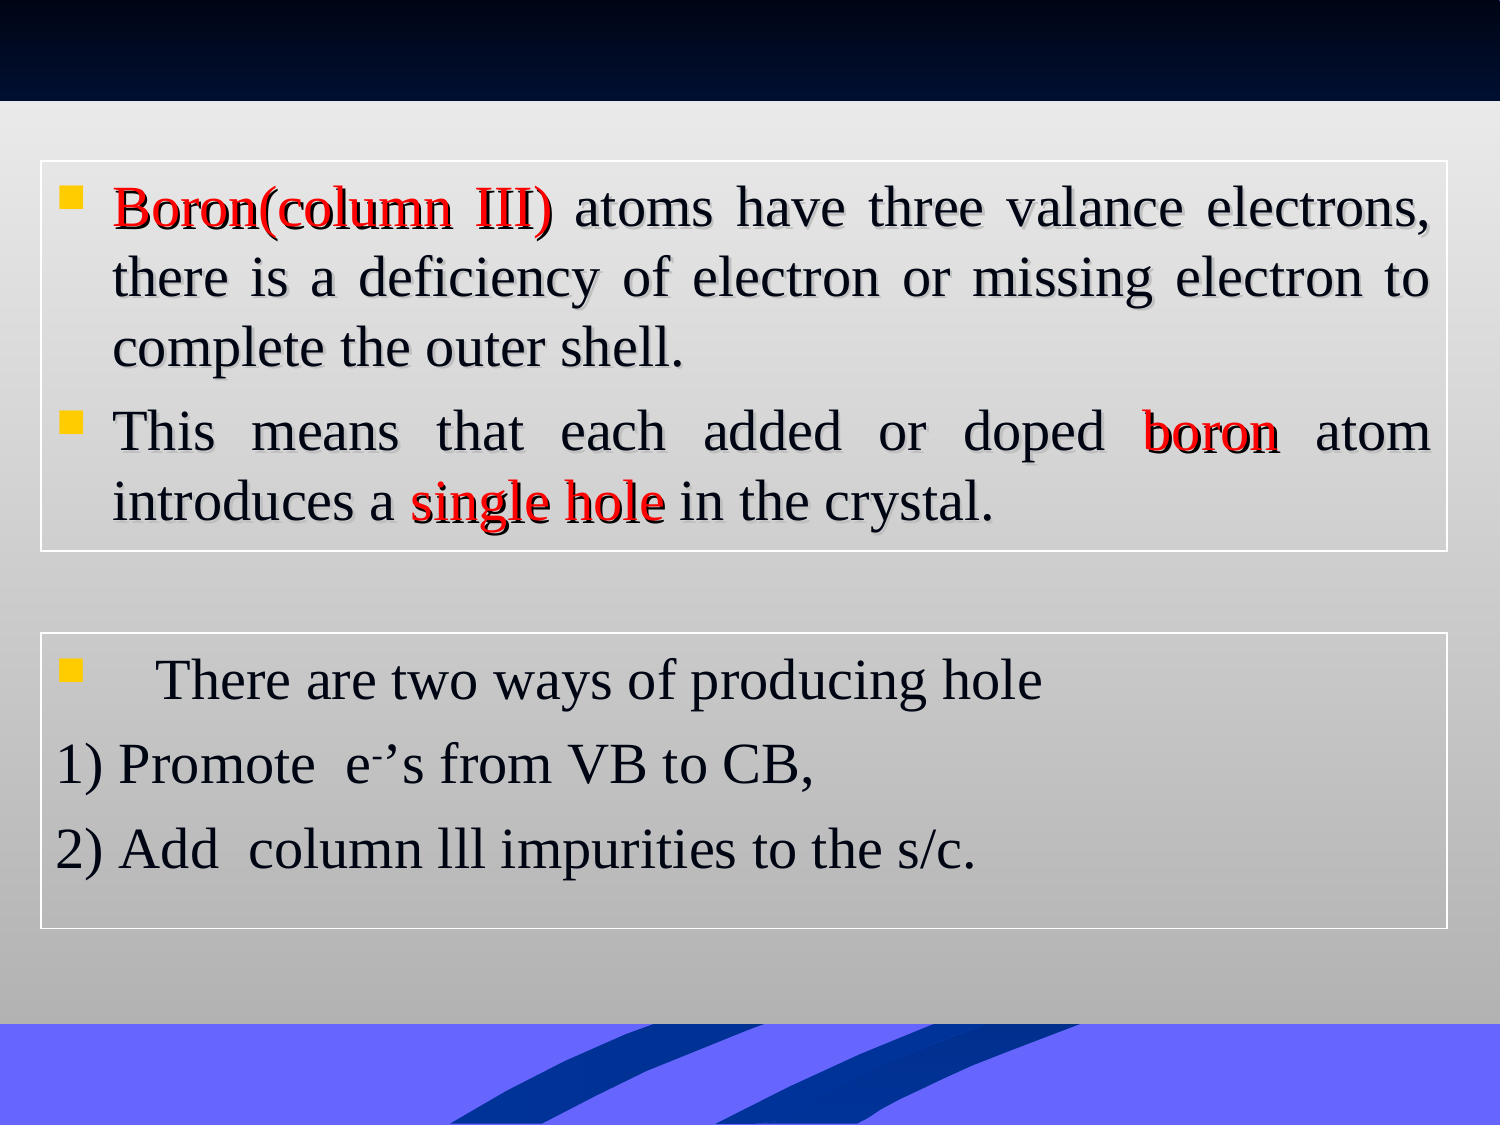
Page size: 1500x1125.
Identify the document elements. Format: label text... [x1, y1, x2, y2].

text_box [0, 101, 1500, 1024]
list Boron(column III) atoms have three valance electrons, there is a deficiency of electron or missing electron to complete the outer shell. This means that each added or doped boron atom introduces a single hole in the crystal. [41, 160, 1447, 551]
text_box There are two ways of producing hole 1) Promote e-’s from VB to CB, 2) Add column lll impurities to the s/c. [41, 633, 1447, 929]
